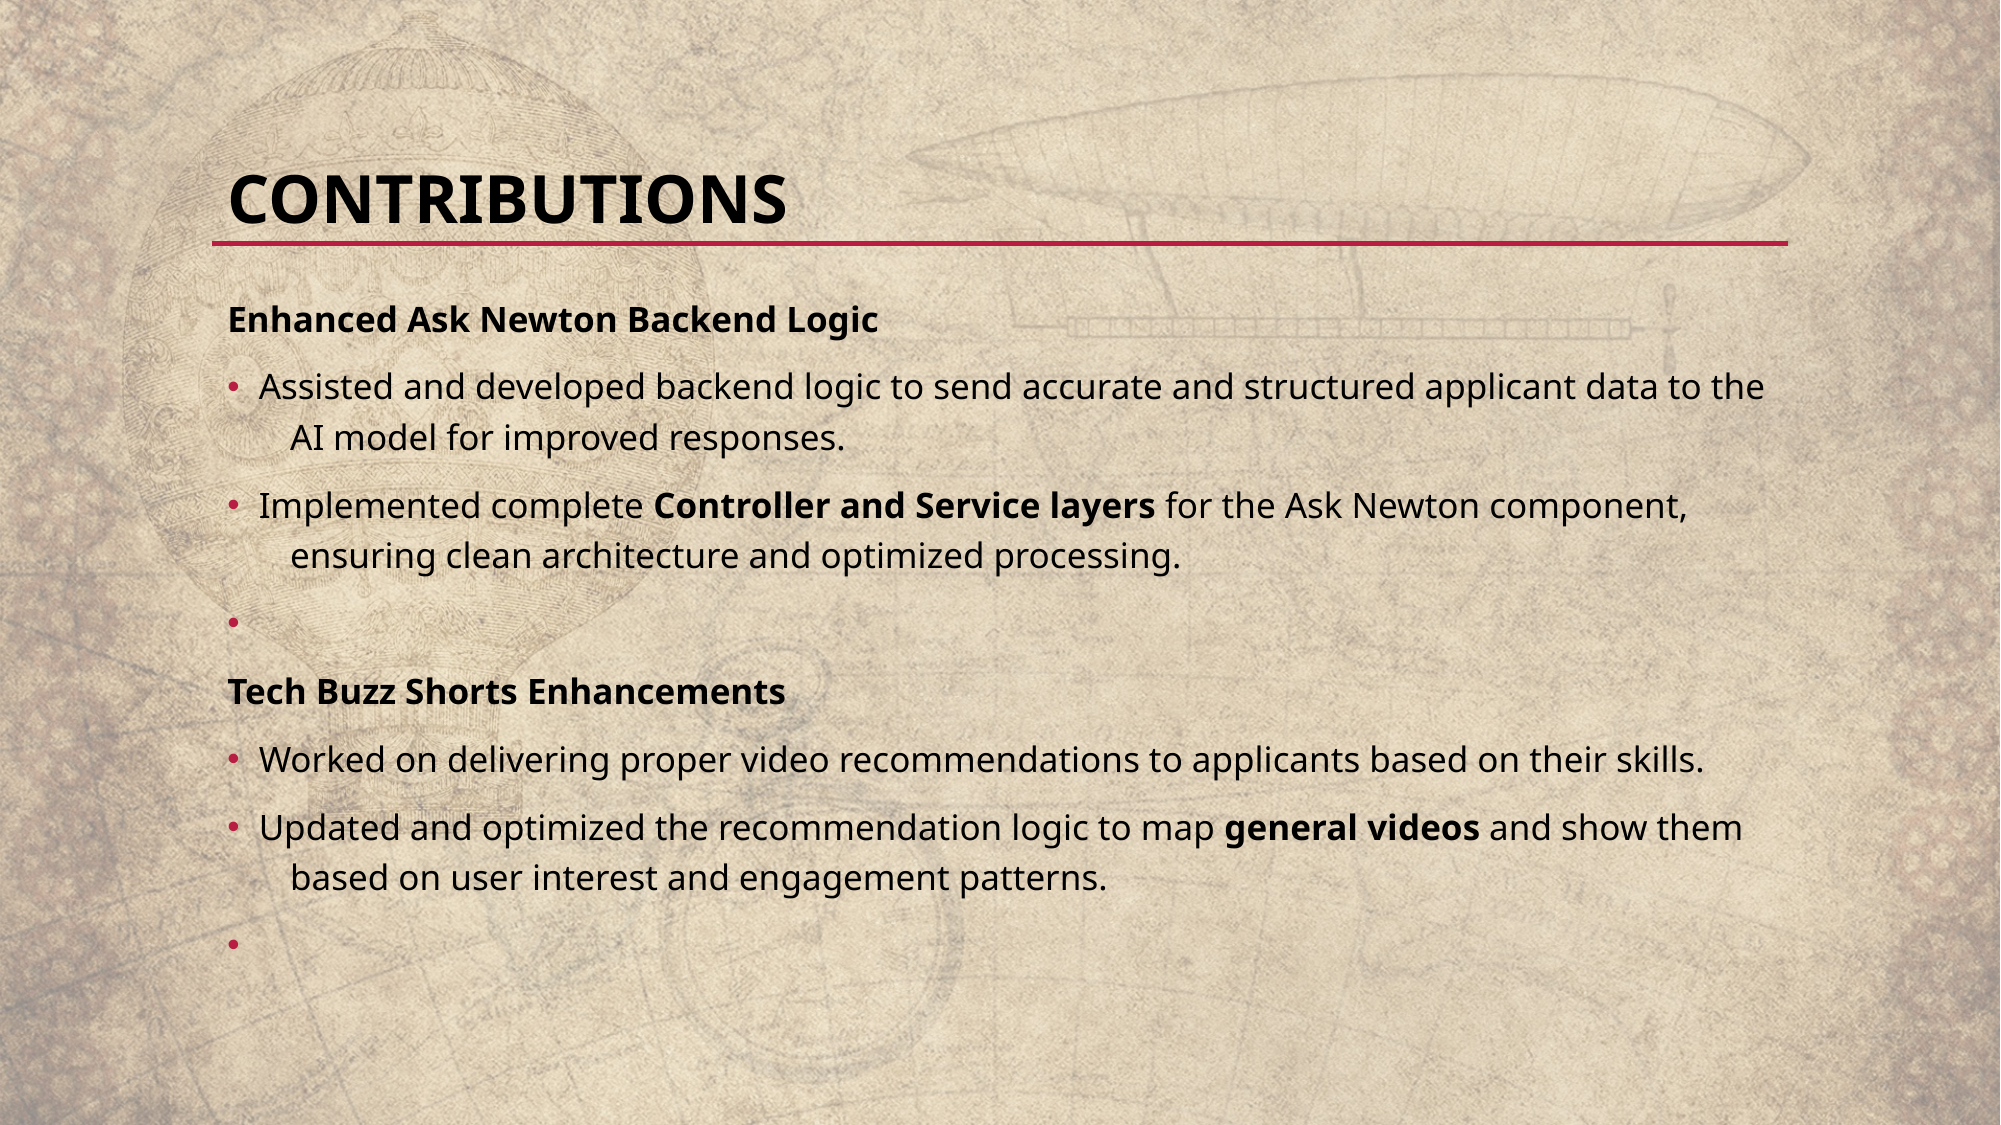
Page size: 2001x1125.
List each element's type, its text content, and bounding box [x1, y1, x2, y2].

title CONTRIBUTIONS [212, 157, 1788, 331]
list Enhanced Ask Newton Backend Logic Assisted and developed backend logic to send accurate and structured applicant data to the AI model for improved responses. Implemented complete Controller and Service layers for the Ask Newton component, ensuring clean architecture and optimized processing. Tech Buzz Shorts Enhancements Worked on delivering proper video recommendations to applicants based on their skills. Updated and optimized the recommendation logic to map general videos and show them based on user interest and engagement patterns. [212, 331, 1788, 914]
